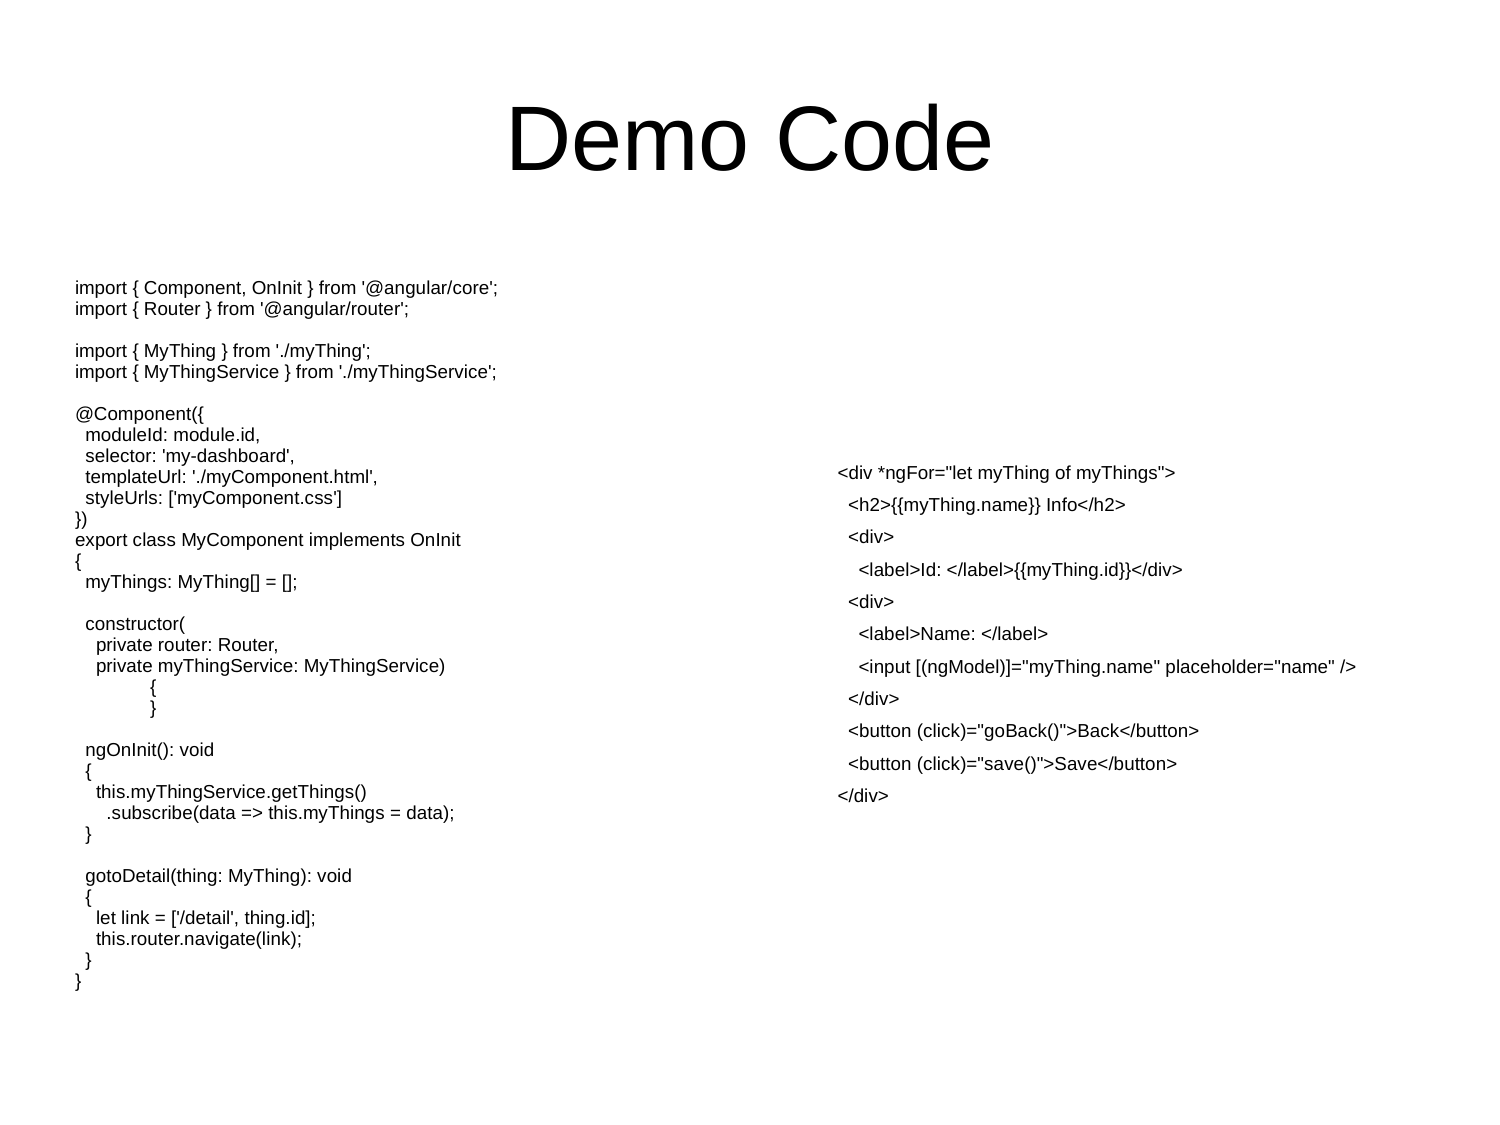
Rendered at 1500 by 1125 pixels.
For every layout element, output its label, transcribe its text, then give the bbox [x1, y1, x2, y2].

list <div *ngFor="let myThing of myThings"> <h2>{{myThing.name}} Info</h2> <div> <label>Id: </label>{{myThing.id}}</div> <div> <label>Name: </label> <input [(ngModel)]="myThing.name" placeholder="name" /> </div> <button (click)="goBack()">Back</button> <button (click)="save()">Save</button> </div> [766, 263, 1426, 1006]
list import { Component, OnInit } from '@angular/core'; import { Router } from '@angular/router'; import { MyThing } from './myThing'; import { MyThingService } from './myThingService'; @Component({ moduleId: module.id, selector: 'my-dashboard', templateUrl: './myComponent.html', styleUrls: ['myComponent.css'] }) export class MyComponent implements OnInit { myThings: MyThing[] = []; constructor( private router: Router, private myThingService: MyThingService) { } ngOnInit(): void { this.myThingService.getThings() .subscribe(data => this.myThings = data); } gotoDetail(thing: MyThing): void { let link = ['/detail', thing.id]; this.router.navigate(link); } } [75, 263, 734, 1006]
title Demo Code [75, 45, 1426, 233]
